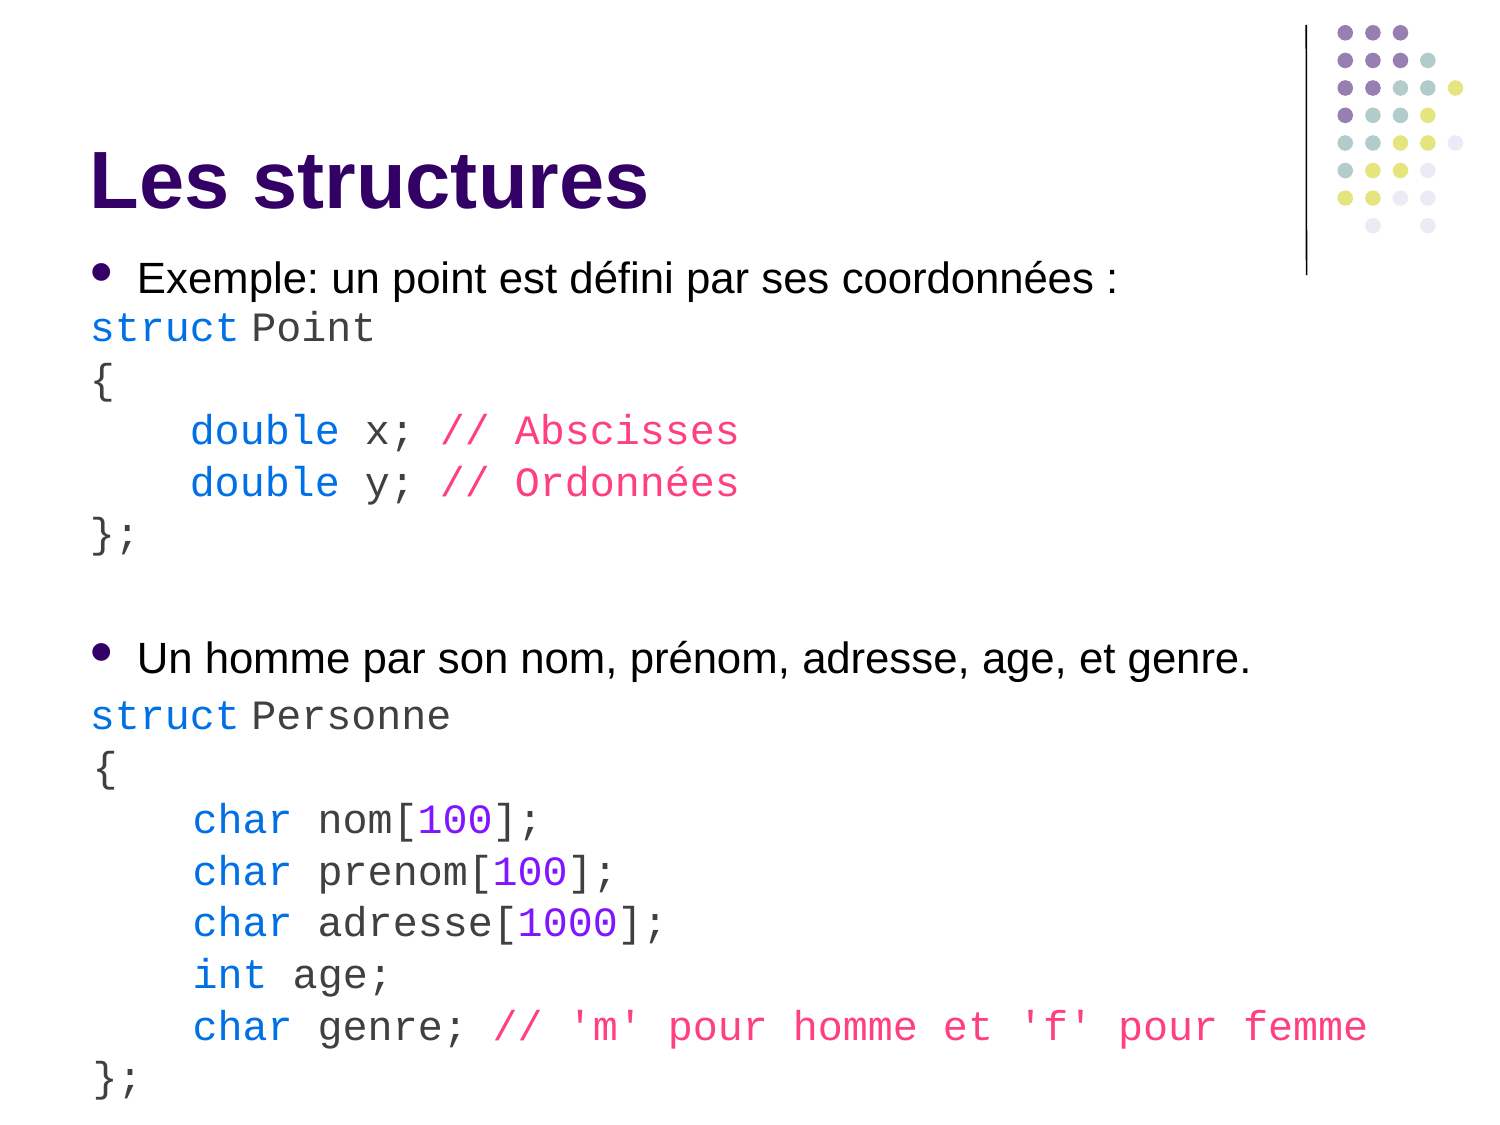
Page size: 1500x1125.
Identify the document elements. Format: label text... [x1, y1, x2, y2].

title Les structures [74, 20, 1313, 233]
list Exemple: un point est défini par ses coordonnées : struct Point { double x; // Abscisses double y; // Ordonnées }; Un homme par son nom, prénom, adresse, age, et genre. struct Personne { char nom[100]; char prenom[100]; char adresse[1000]; int age; char genre; // 'm' pour homme et 'f' pour femme }; [75, 248, 1500, 1125]
